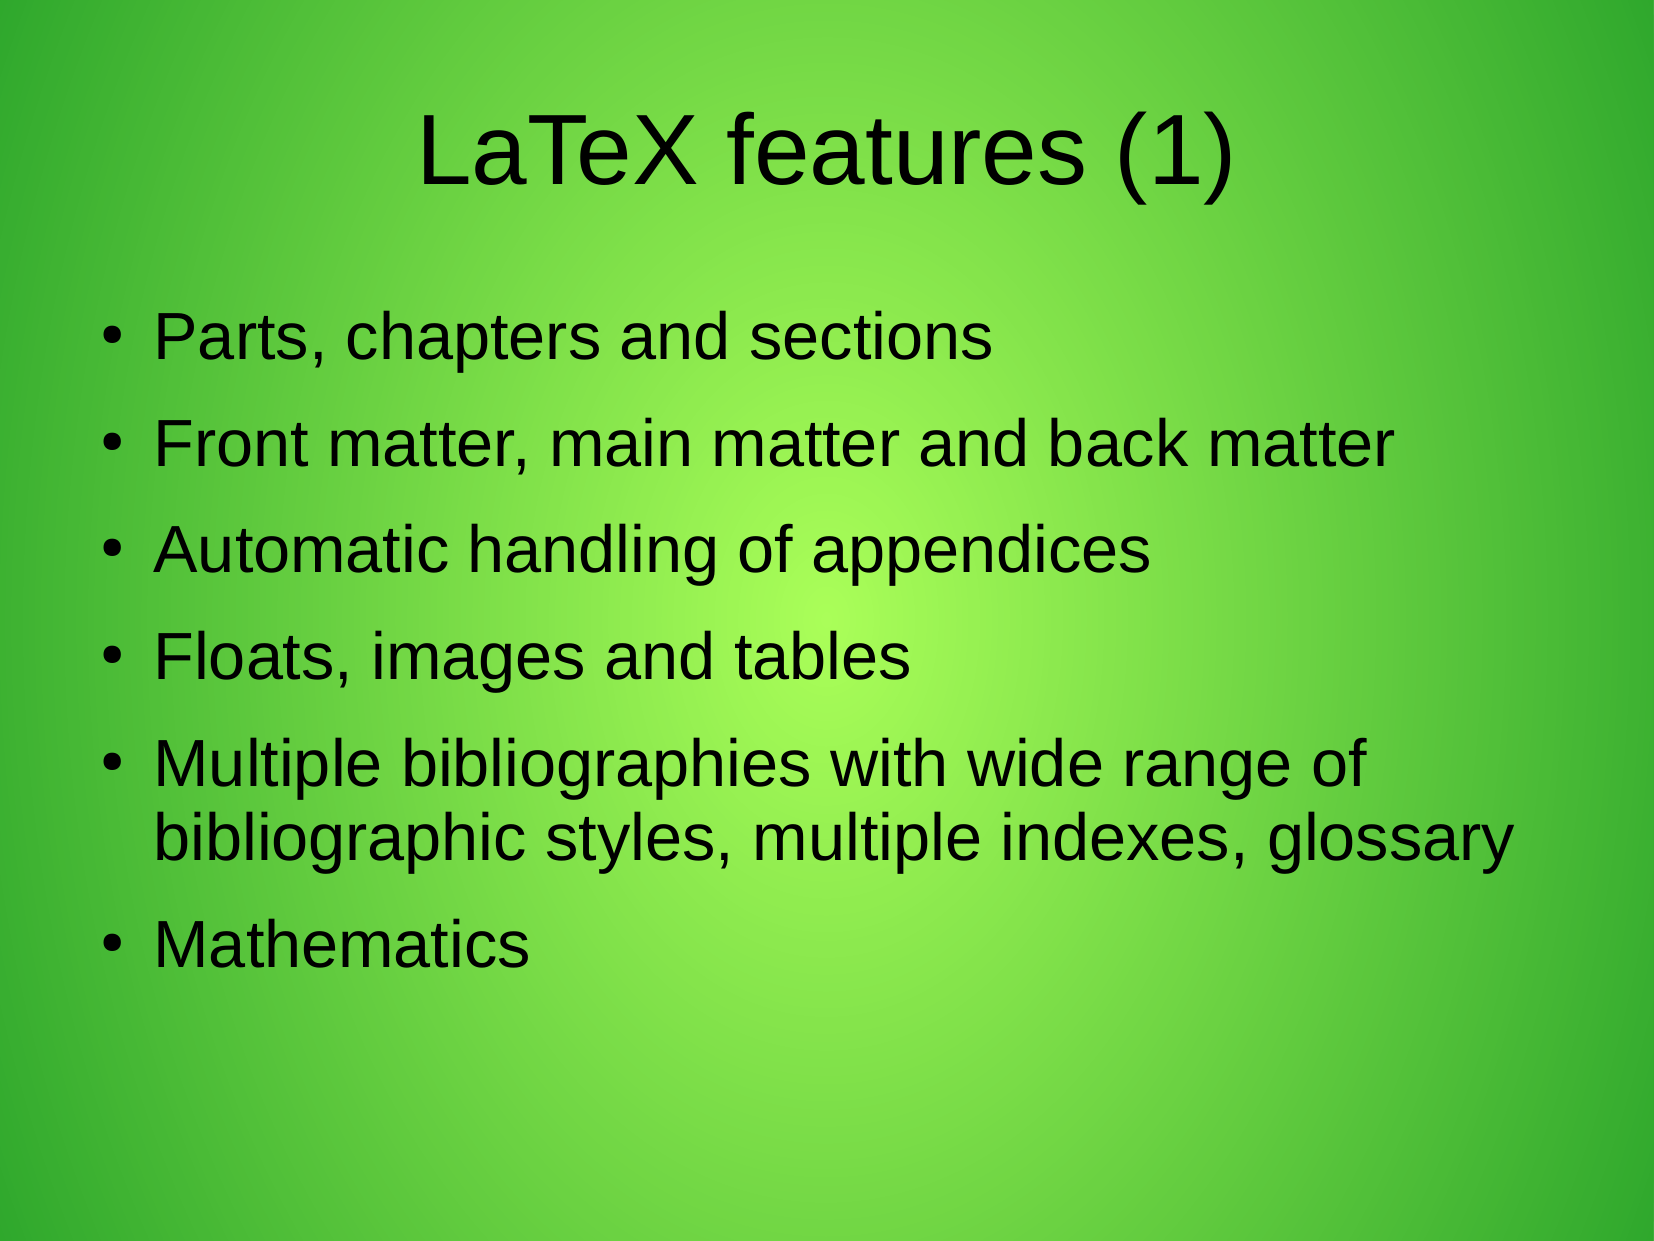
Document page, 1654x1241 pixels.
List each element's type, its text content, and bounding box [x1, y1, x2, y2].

title LaTeX features (1) [82, 47, 1571, 252]
list Parts, chapters and sections Front matter, main matter and back matter Automatic handling of appendices Floats, images and tables Multiple bibliographies with wide range of bibliographic styles, multiple indexes, glossary Mathematics [82, 299, 1571, 1134]
